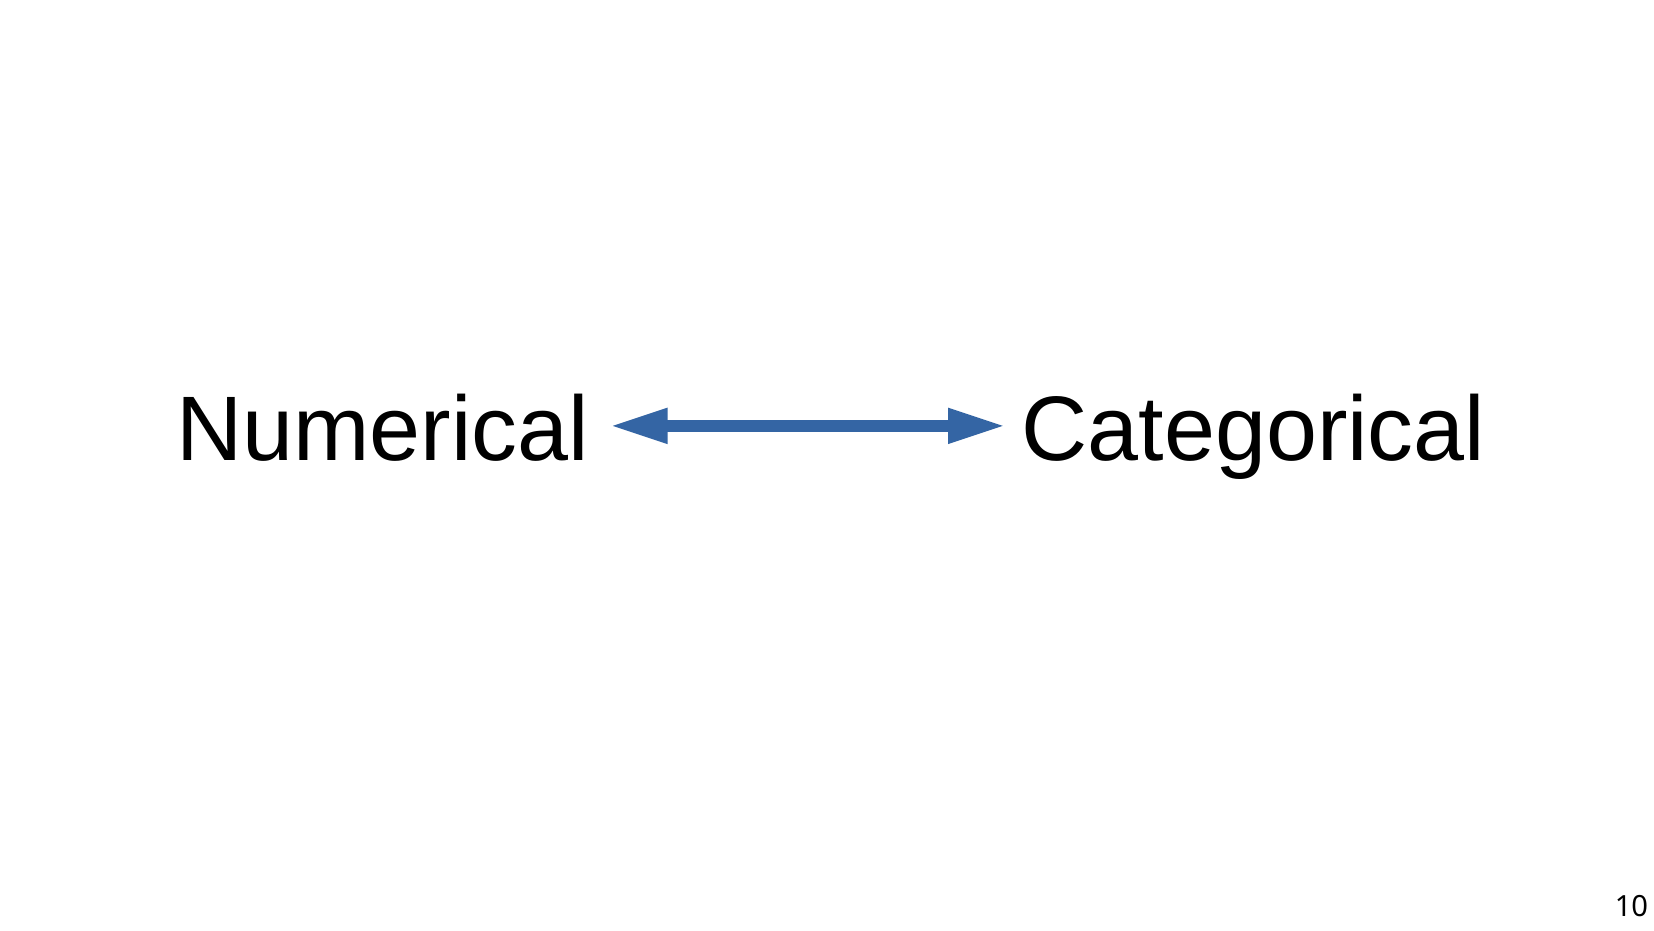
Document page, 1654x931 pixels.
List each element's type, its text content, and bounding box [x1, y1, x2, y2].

title Numerical Categorical [87, 350, 1576, 507]
